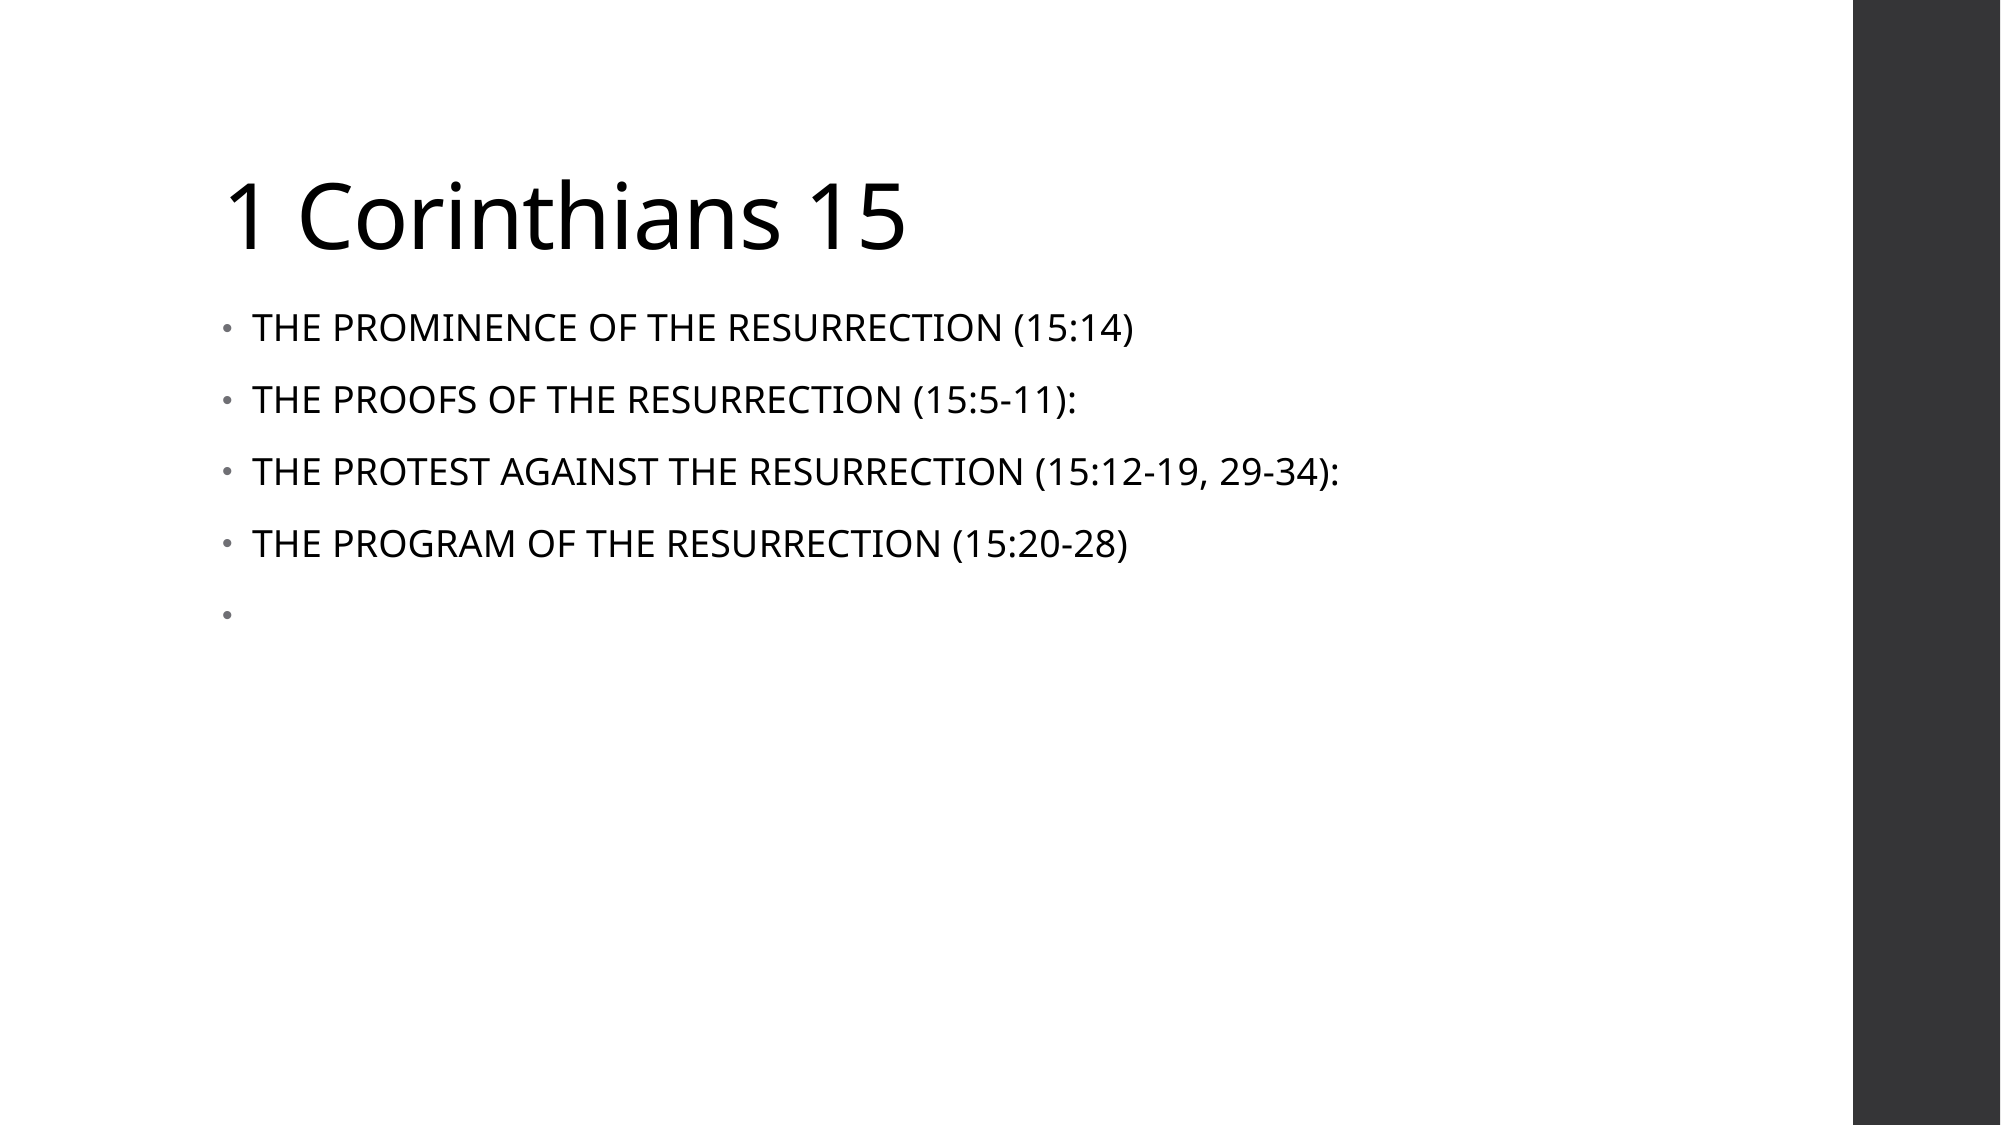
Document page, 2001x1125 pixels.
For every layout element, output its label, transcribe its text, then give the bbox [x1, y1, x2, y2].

title 1 Corinthians 15 [206, 60, 1797, 278]
list THE PROMINENCE OF THE RESURRECTION (15:14) THE PROOFS OF THE RESURRECTION (15:5-11): THE PROTEST AGAINST THE RESURRECTION (15:12-19, 29-34): THE PROGRAM OF THE RESURRECTION (15:20-28) [206, 299, 1617, 1014]
